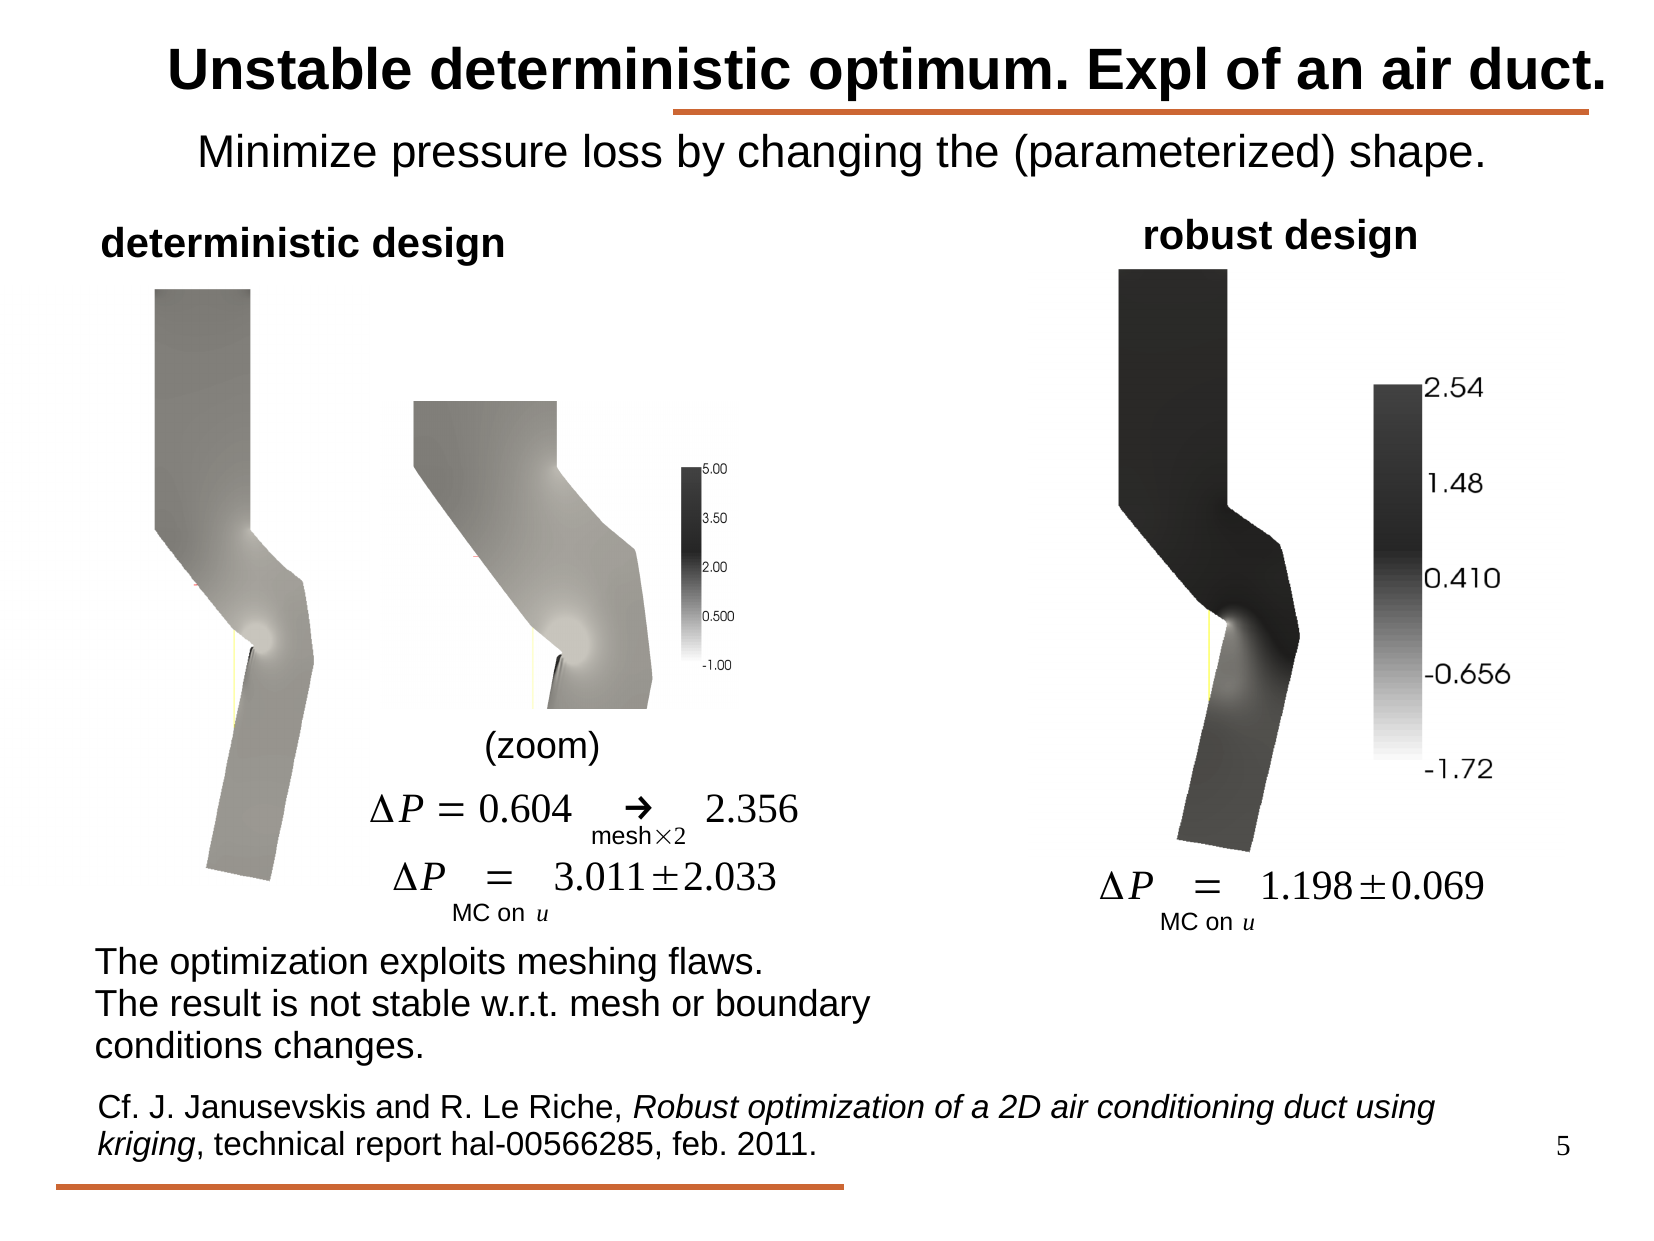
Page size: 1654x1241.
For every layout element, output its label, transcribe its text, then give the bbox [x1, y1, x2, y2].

text_box robust design [1127, 204, 1565, 266]
picture [0, 285, 370, 886]
text_box Unstable deterministic optimum. Expl of an air duct. [118, 29, 1625, 175]
text_box deterministic design [85, 212, 532, 274]
chart [362, 785, 807, 928]
chart [1092, 862, 1492, 937]
text_box Cf. J. Janusevskis and R. Le Riche, Robust optimization of a 2D air conditioning duct using kriging, technical report hal-00566285, feb. 2011. [82, 1080, 1565, 1170]
text_box Minimize pressure loss by changing the (parameterized) shape. [183, 118, 1571, 185]
picture [380, 401, 739, 709]
picture [1028, 265, 1565, 857]
text_box (zoom) [469, 716, 706, 774]
text_box The optimization exploits meshing flaws. The result is not stable w.r.t. mesh or boundary conditions changes. [79, 933, 1004, 1075]
